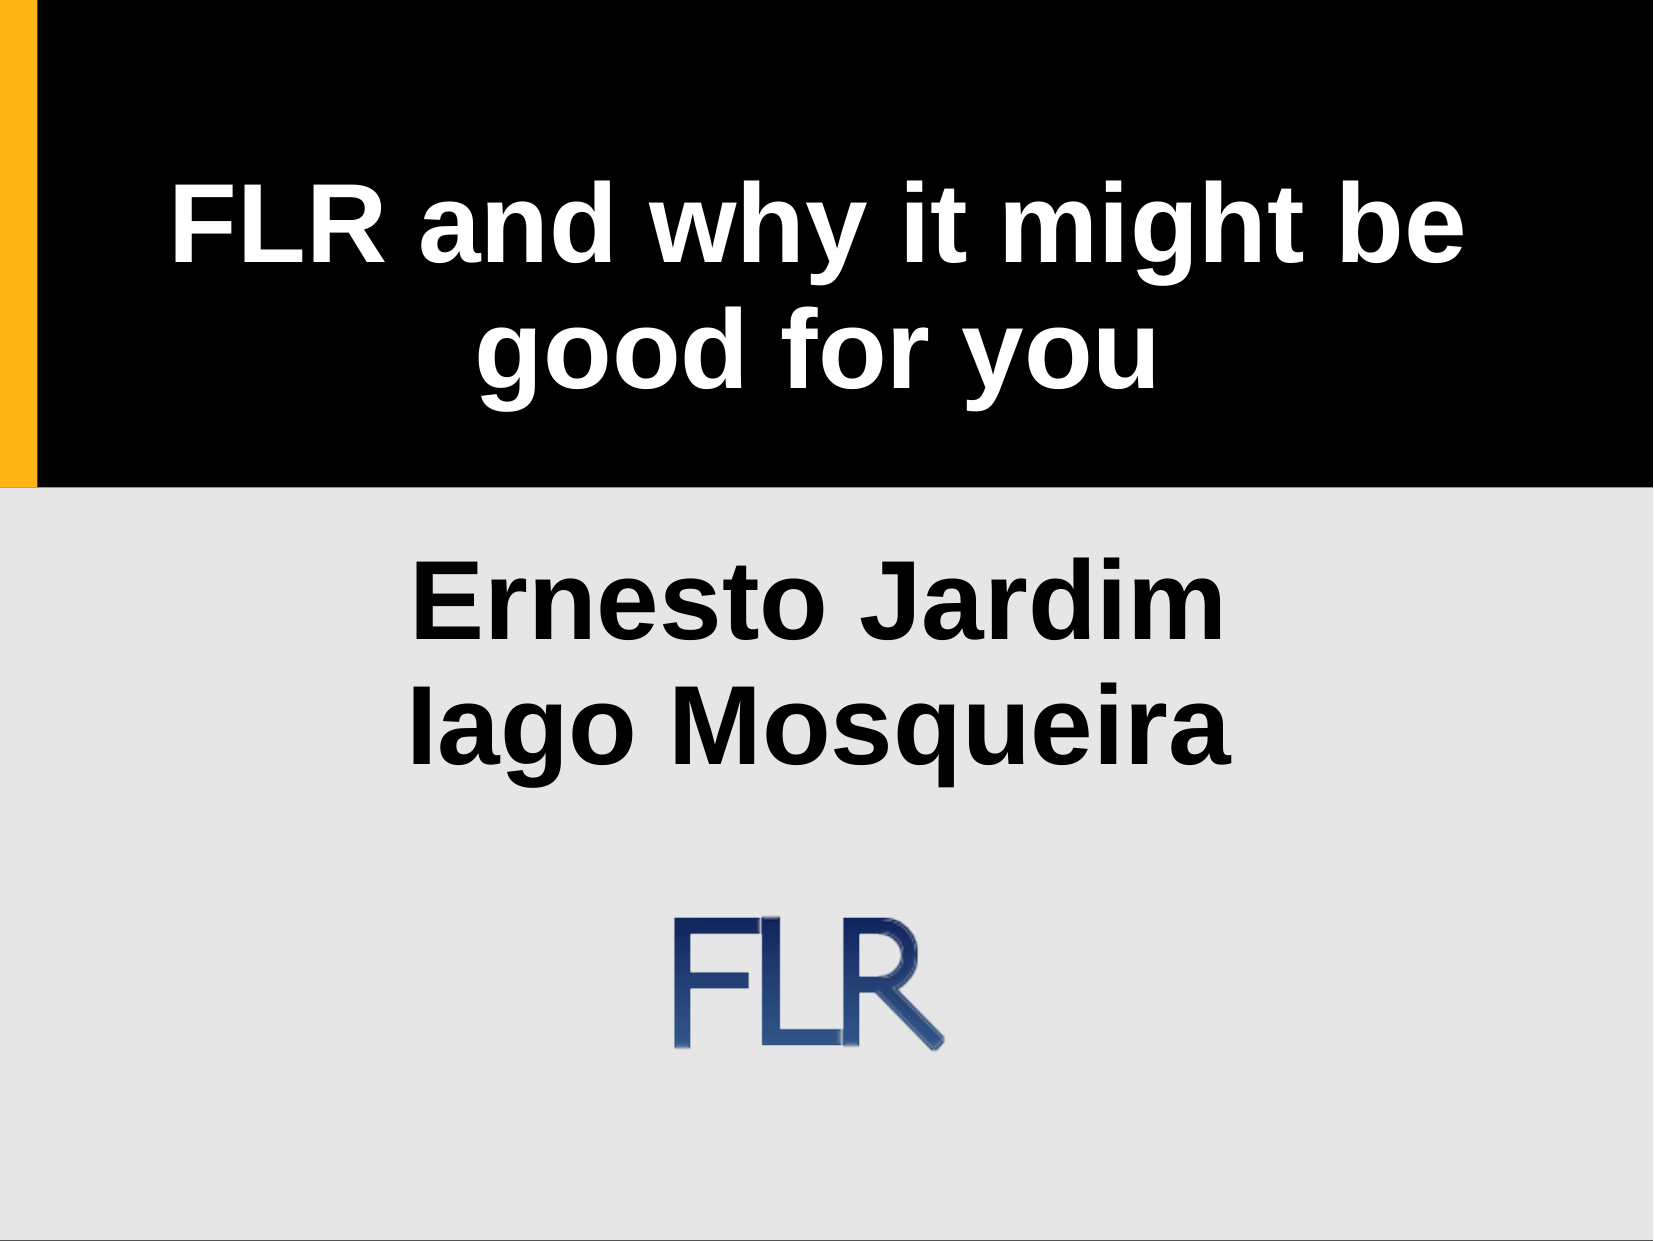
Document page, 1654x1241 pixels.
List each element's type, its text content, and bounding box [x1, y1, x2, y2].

picture [637, 899, 977, 1065]
title FLR and why it might be good for you Ernesto Jardim Iago Mosqueira [75, 160, 1563, 789]
text_box [0, 0, 1653, 1241]
